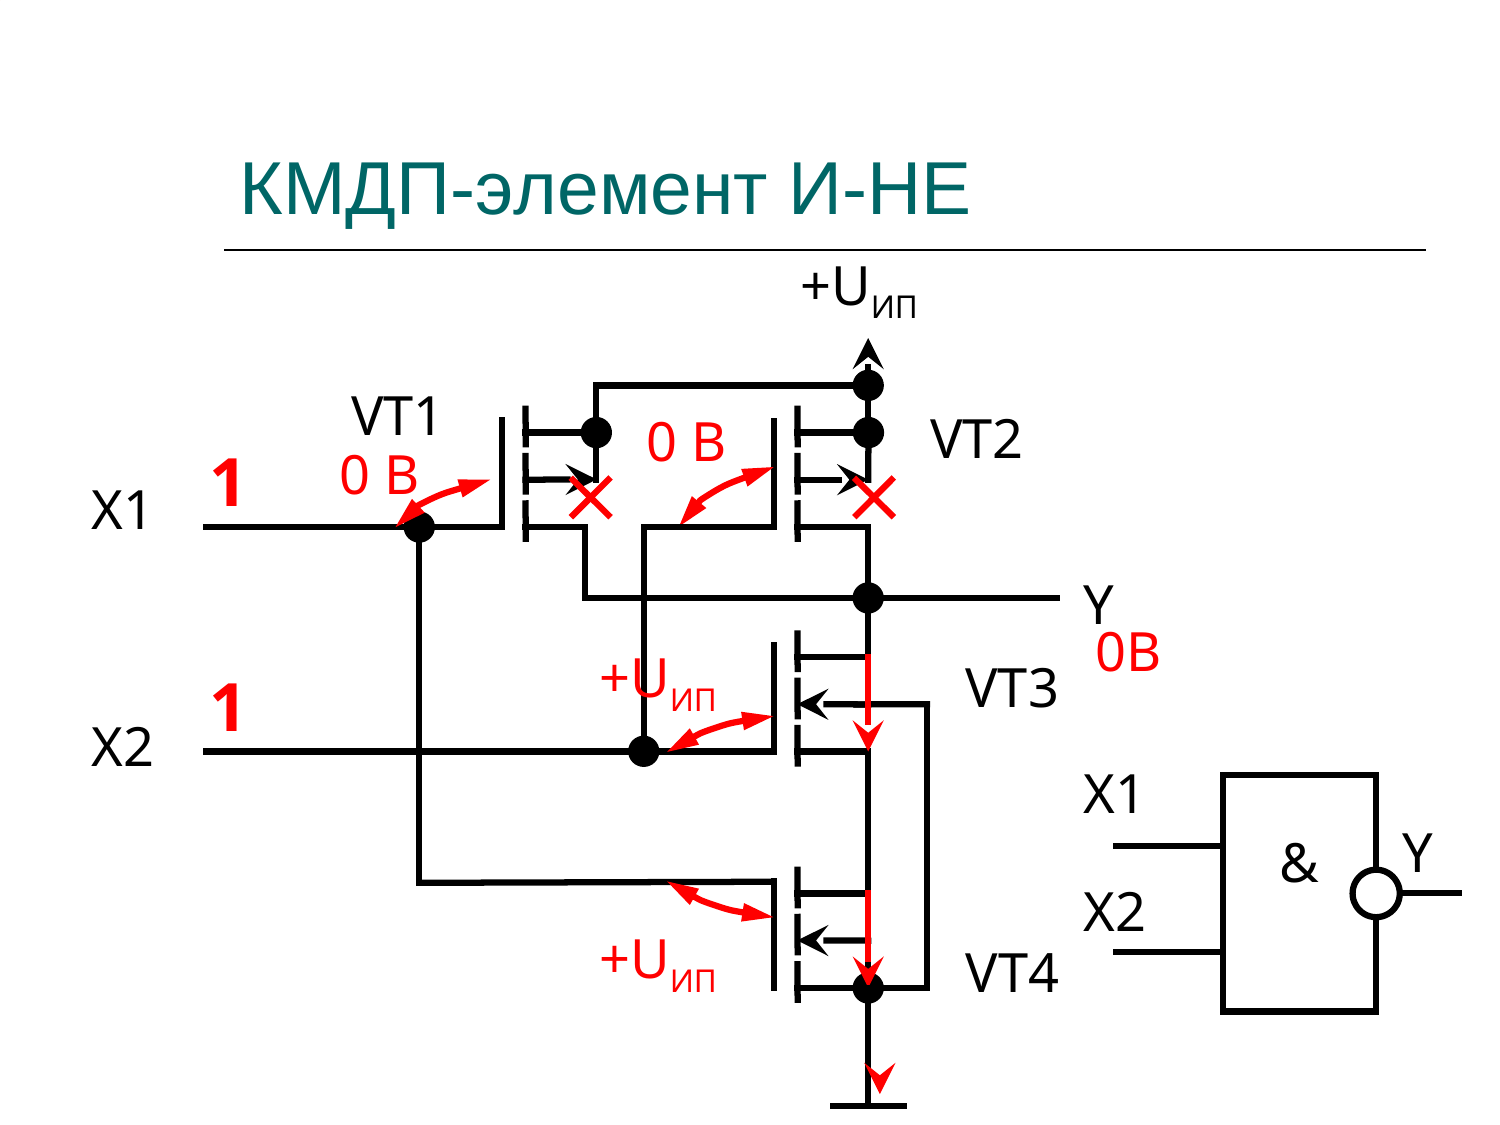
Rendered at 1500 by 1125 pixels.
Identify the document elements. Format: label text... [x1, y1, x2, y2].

text_box +UИП [584, 635, 774, 726]
text_box 1 [194, 432, 278, 528]
text_box 0В [1080, 609, 1270, 691]
text_box +UИП [584, 916, 774, 1007]
text_box 0 В [324, 432, 514, 513]
title КМДП-элемент И-НЕ [224, 49, 1425, 237]
text_box Y [1068, 562, 1211, 643]
text_box VT2 [915, 397, 1069, 478]
text_box Y [1387, 810, 1483, 892]
text_box VT4 [951, 931, 1105, 1012]
text_box [1352, 869, 1400, 918]
text_box X2 [76, 704, 219, 785]
text_box & [1222, 775, 1377, 1012]
text_box X1 [76, 467, 219, 549]
text_box 1 [194, 656, 278, 753]
text_box X1 [1068, 751, 1211, 832]
text_box 0 В [631, 399, 821, 480]
text_box VT1 [336, 373, 490, 432]
text_box +UИП [785, 243, 975, 333]
text_box X2 [1068, 869, 1211, 950]
text_box VT3 [950, 645, 1105, 726]
